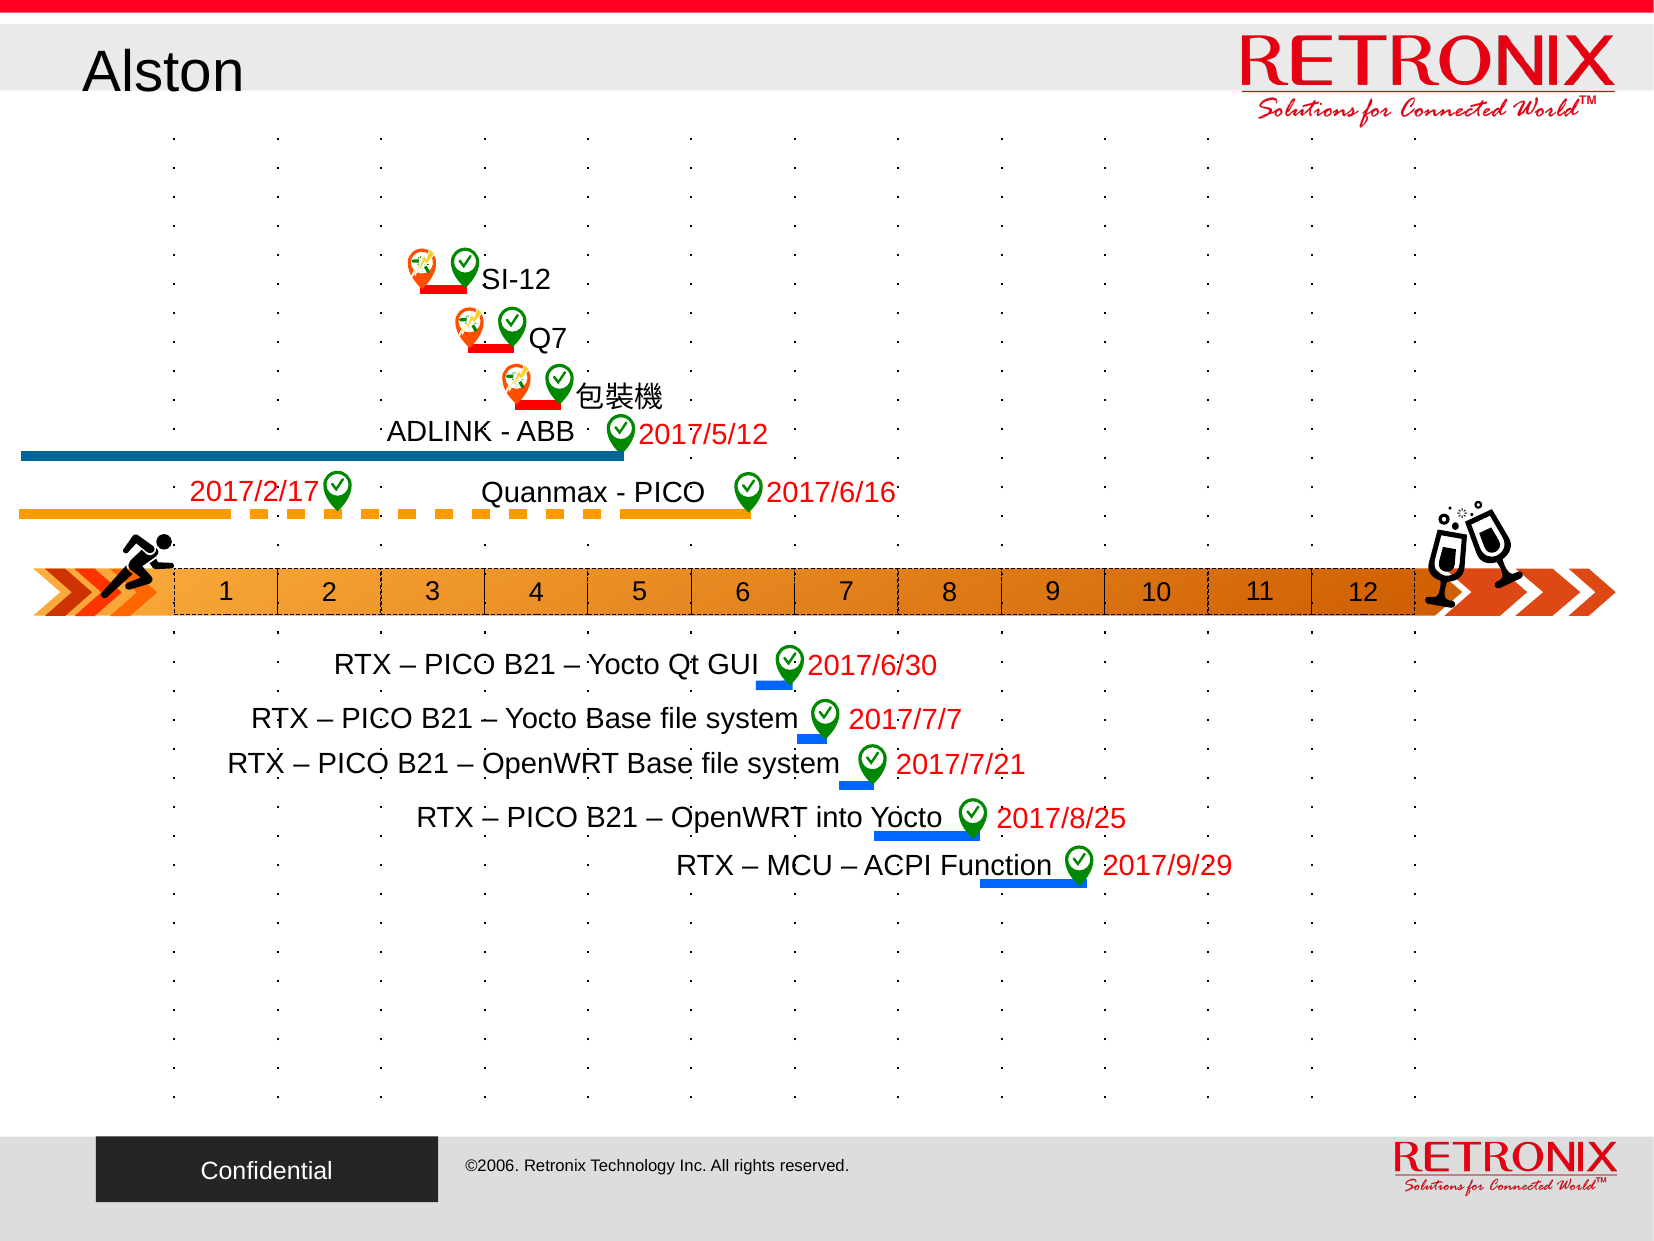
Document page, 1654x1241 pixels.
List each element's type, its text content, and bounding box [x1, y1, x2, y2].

picture [454, 307, 485, 349]
text_box 2017/5/12 [623, 410, 784, 459]
text_box 2017/6/30 [792, 641, 953, 690]
text_box 2017/6/16 [751, 468, 912, 517]
text_box [1515, 568, 1581, 616]
picture [810, 698, 841, 737]
text_box Q7 [513, 311, 697, 360]
picture [733, 471, 751, 514]
text_box 6 [691, 568, 794, 615]
picture [450, 247, 481, 289]
text_box [33, 568, 1442, 617]
picture [1391, 1139, 1621, 1198]
text_box RTX – PICO B21 – Yocto Base file system [236, 691, 829, 737]
picture [100, 533, 175, 599]
text_box 11 [1207, 568, 1311, 615]
text_box [1444, 610, 1507, 616]
text_box 2017/9/29 [1087, 842, 1248, 890]
picture [1064, 845, 1095, 887]
text_box 包裝機 [561, 370, 745, 419]
text_box ADLINK - ABB [372, 404, 618, 453]
text_box RTX – PICO B21 – Yocto Qt GUI [318, 637, 788, 686]
picture [857, 743, 888, 786]
text_box RTX – PICO B21 – OpenWRT into Yocto [401, 791, 975, 839]
text_box RTX – MCU – ACPI Function [661, 838, 1075, 886]
text_box [1568, 568, 1616, 616]
text_box 3 [380, 568, 484, 615]
picture [501, 363, 532, 405]
picture [544, 363, 575, 405]
text_box 4 [484, 568, 587, 615]
text_box 1 [174, 568, 277, 615]
text_box 5 [587, 568, 691, 615]
text_box 2017/8/25 [981, 794, 1142, 843]
text_box 2017/7/7 [833, 695, 978, 743]
picture [618, 419, 623, 450]
picture [774, 644, 805, 686]
picture [406, 248, 438, 290]
text_box 12 [1311, 568, 1415, 615]
text_box Quanmax - PICO [466, 465, 746, 513]
title Alston [82, 23, 1205, 119]
picture [335, 470, 353, 512]
text_box 10 [1104, 568, 1207, 615]
text_box 2 [277, 568, 380, 615]
text_box 9 [1001, 568, 1104, 615]
picture [497, 306, 528, 348]
text_box 7 [794, 568, 897, 615]
picture [957, 797, 988, 838]
text_box 2017/7/21 [881, 740, 1042, 789]
text_box 2017/2/17 [174, 467, 335, 515]
picture [1235, 31, 1621, 130]
text_box 8 [897, 568, 1001, 615]
picture [1420, 498, 1528, 610]
text_box SI-12 [466, 252, 650, 301]
text_box RTX – PICO B21 – OpenWRT Base file system [212, 737, 876, 785]
